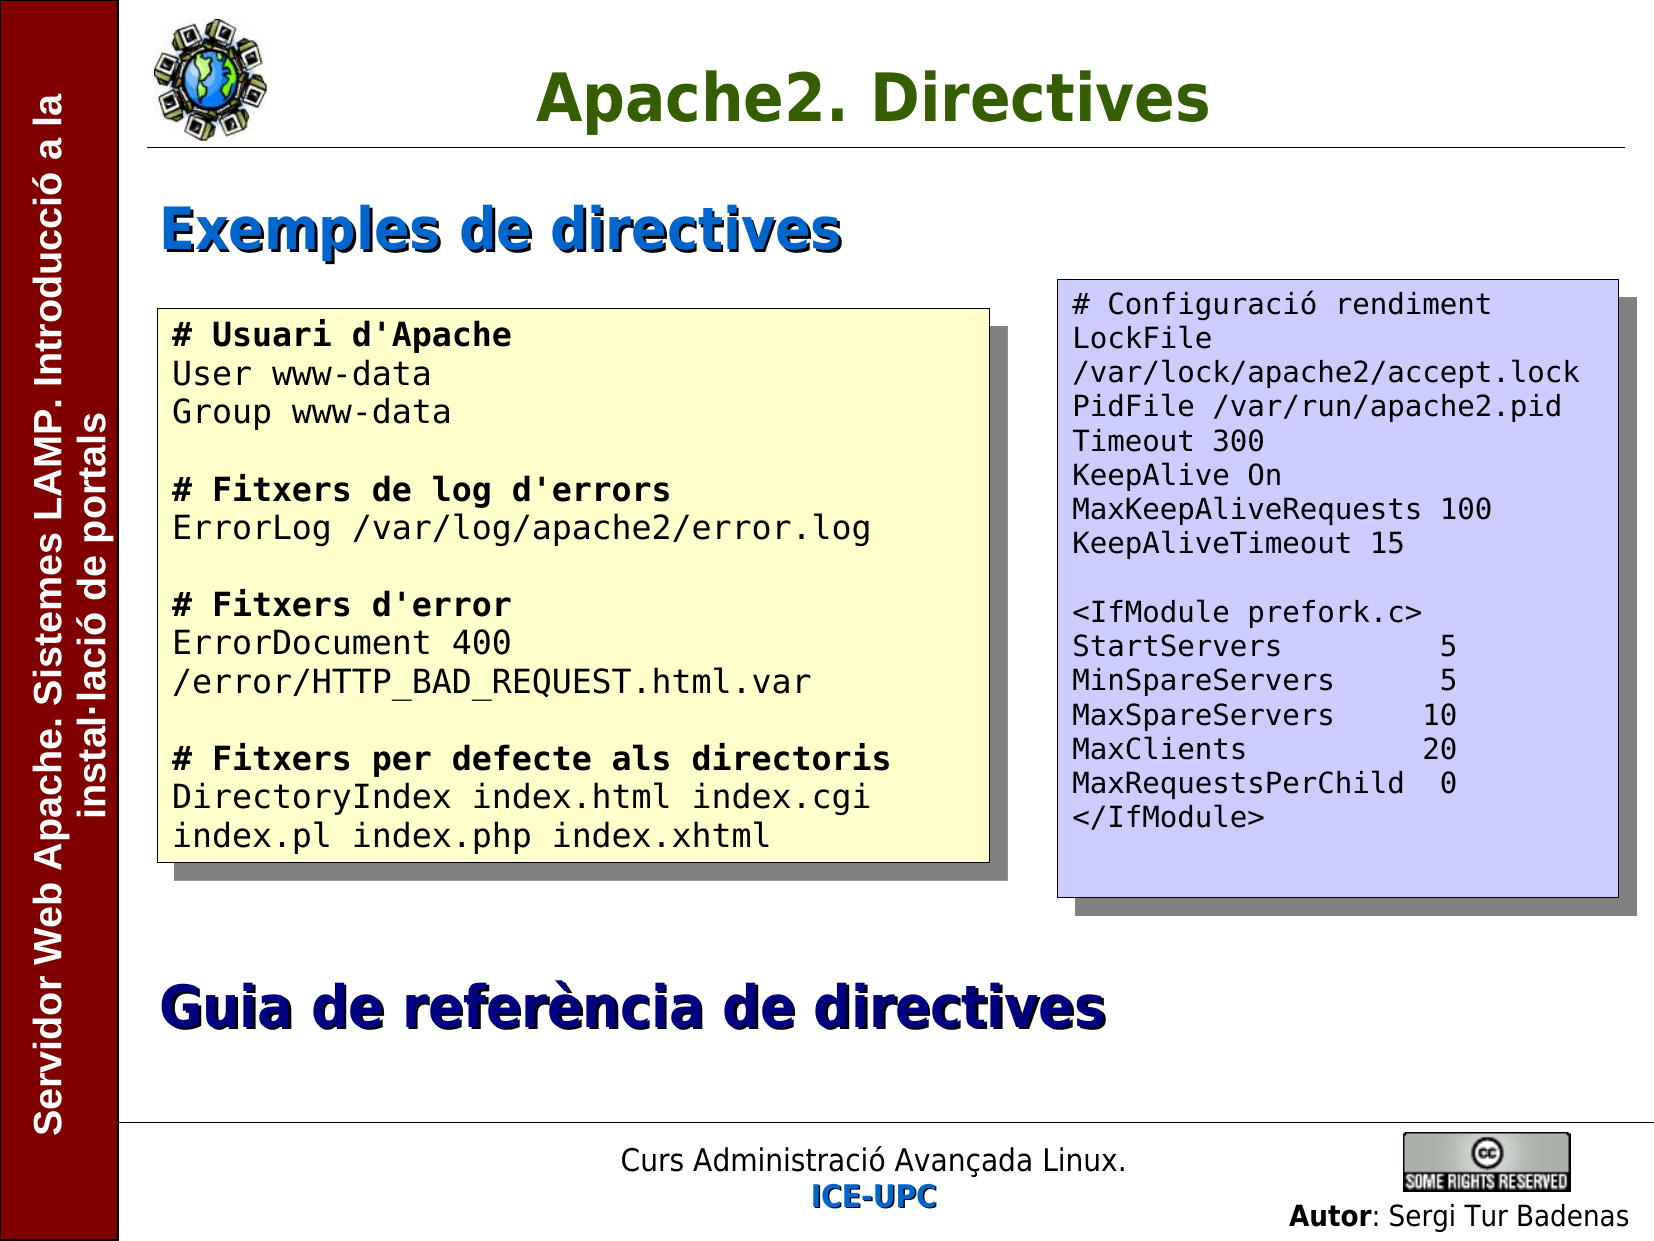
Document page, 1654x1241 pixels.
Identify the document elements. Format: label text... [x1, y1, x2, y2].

text_box # Usuari d'Apache User www-data Group www-data # Fitxers de log d'errors ErrorLog /var/log/apache2/error.log # Fitxers d'error ErrorDocument 400 /error/HTTP_BAD_REQUEST.html.var # Fitxers per defecte als directoris DirectoryIndex index.html index.cgi index.pl index.php index.xhtml [157, 308, 990, 863]
list Exemples de directives Guia de referència de directives [141, 195, 1630, 1042]
picture [1403, 1132, 1571, 1192]
title Apache2. Directives [129, 56, 1619, 141]
text_box # Configuració rendiment LockFile /var/lock/apache2/accept.lock PidFile /var/run/apache2.pid Timeout 300 KeepAlive On MaxKeepAliveRequests 100 KeepAliveTimeout 15 <IfModule prefork.c> StartServers 5 MinSpareServers 5 MaxSpareServers 10 MaxClients 20 MaxRequestsPerChild 0 </IfModule> [1057, 279, 1619, 898]
picture [154, 19, 268, 56]
